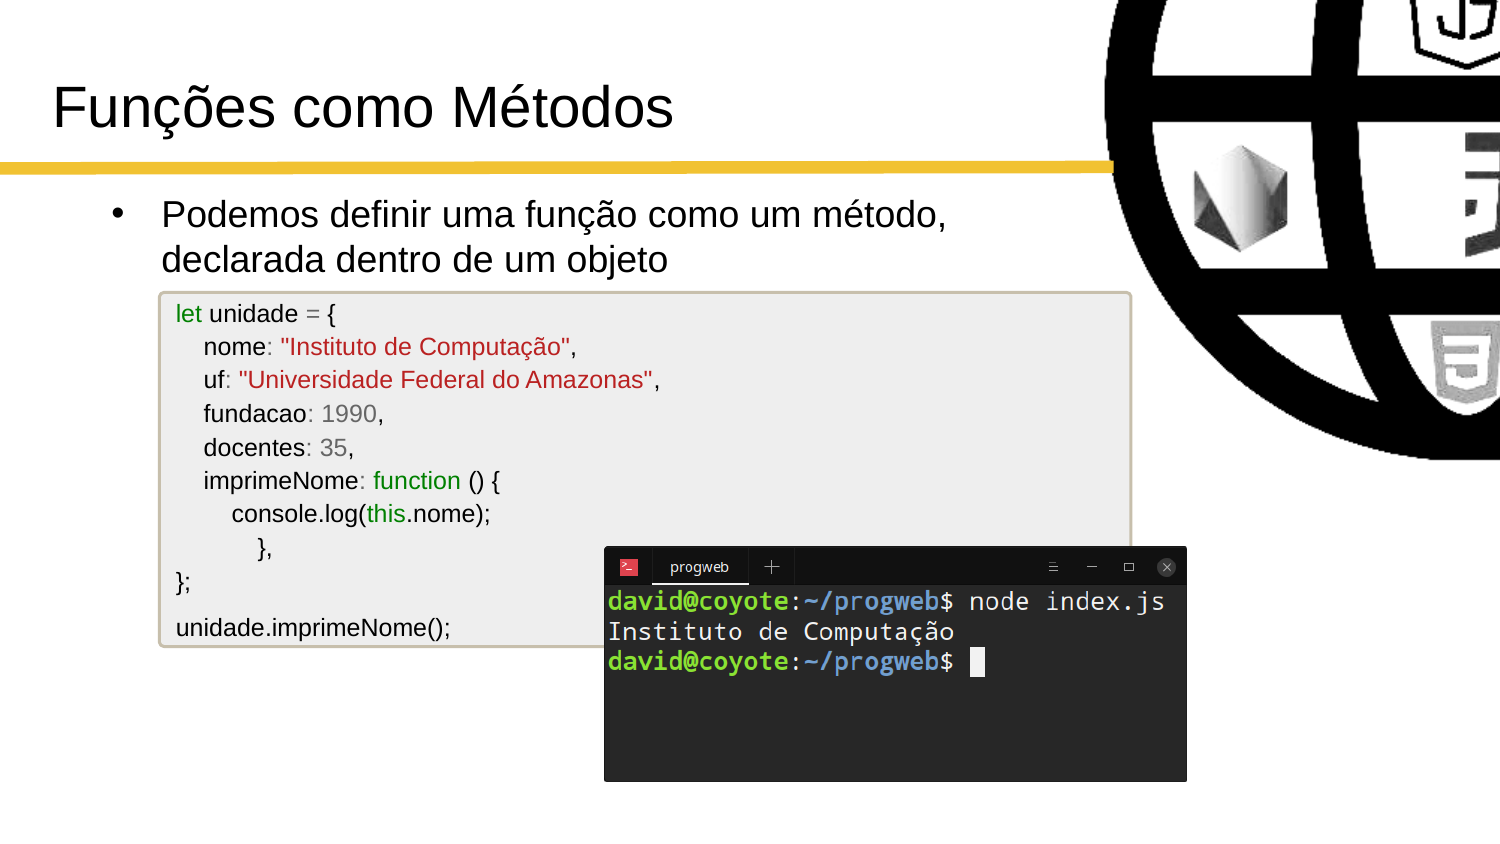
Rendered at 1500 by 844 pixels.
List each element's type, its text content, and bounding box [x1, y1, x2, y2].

text_box Podemos definir uma função como um método, declarada dentro de um objeto [90, 182, 1106, 526]
picture [1078, 0, 1500, 532]
text_box Funções como Métodos [37, 33, 1463, 175]
text_box let unidade = { nome: "Instituto de Computação", uf: "Universidade Federal do Amazonas", fundacao: 1990, docentes: 35, imprimeNome: function () { console.log(this.nome); }, }; unidade.imprimeNome(); [159, 292, 1131, 647]
picture [604, 546, 1187, 782]
